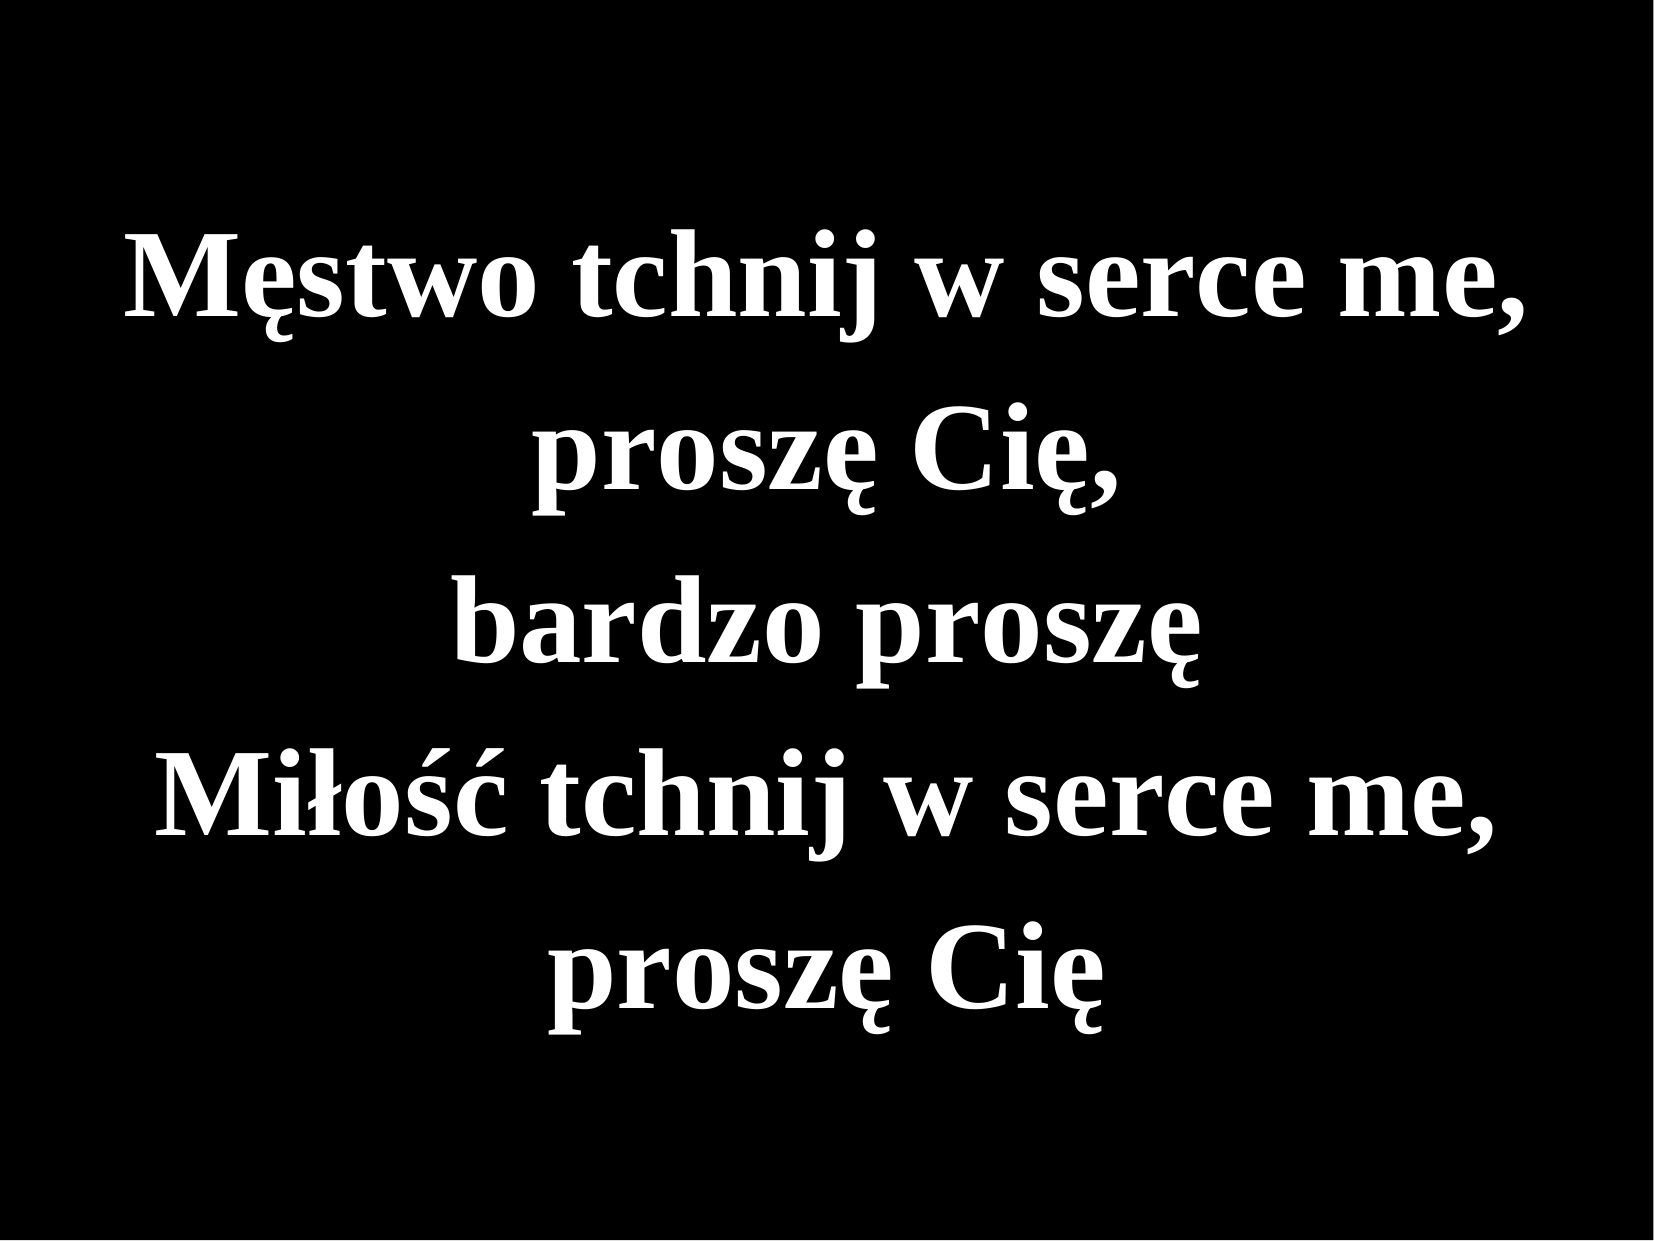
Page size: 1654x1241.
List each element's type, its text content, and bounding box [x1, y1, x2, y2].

title Męstwo tchnij w serce me, ppp proszę Cię, ppp bardzo proszę ppp Miłość tchnij w serce me, ppp proszę Cię [0, 0, 1654, 1241]
